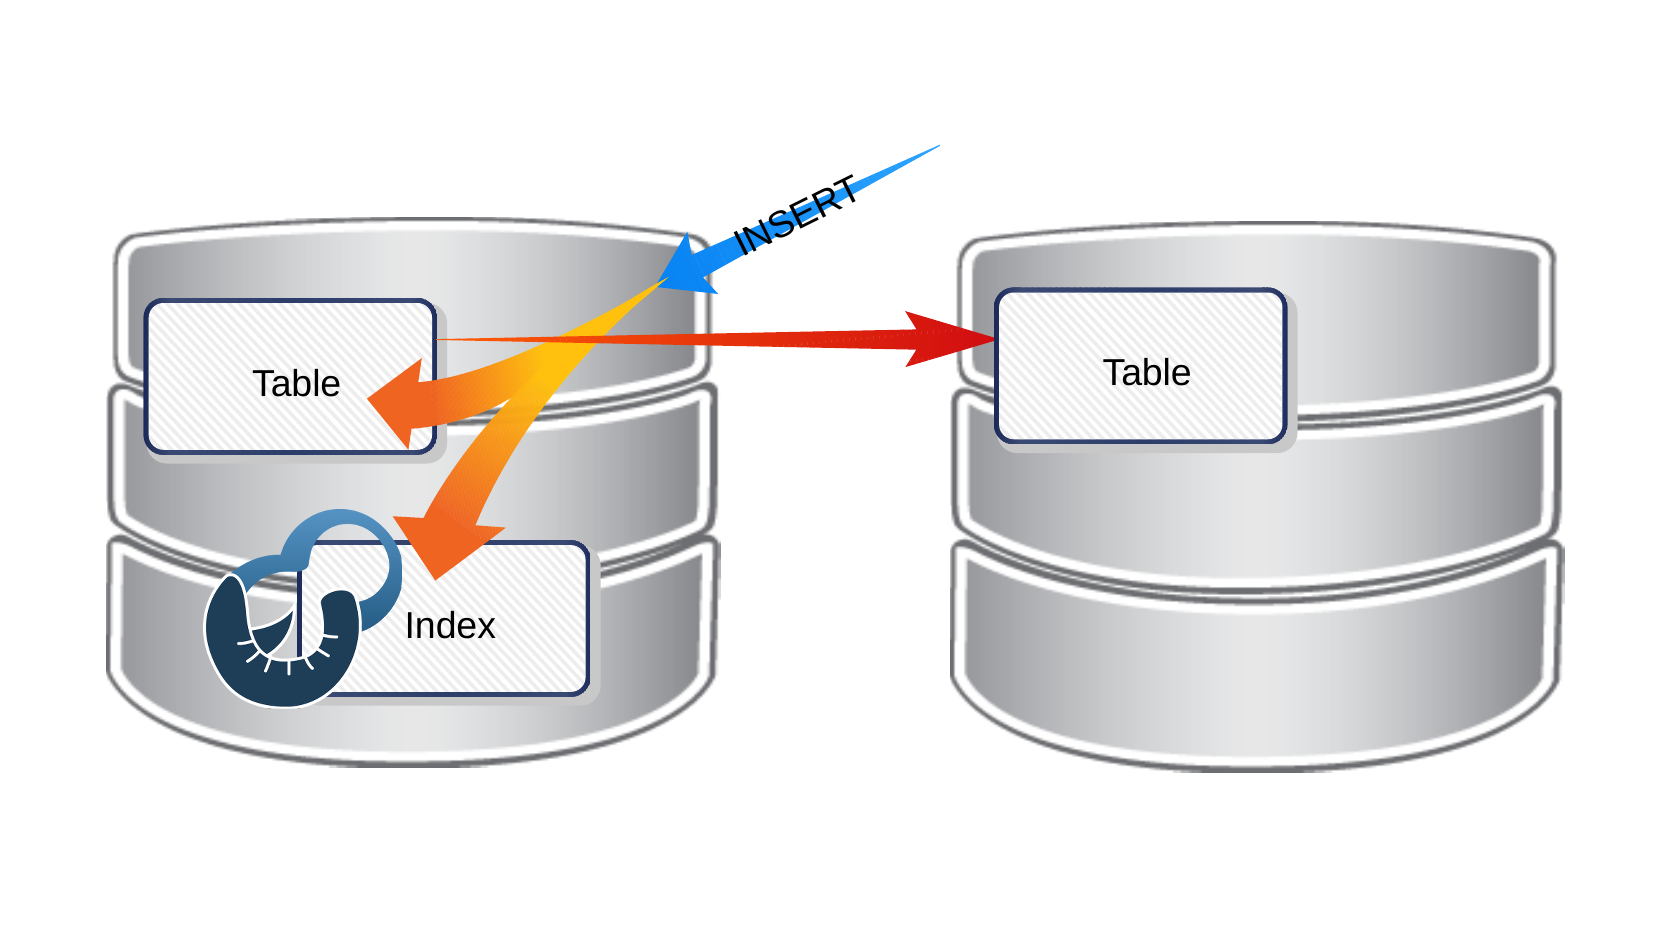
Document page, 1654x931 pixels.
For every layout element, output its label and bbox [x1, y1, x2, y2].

picture [106, 106, 1565, 773]
